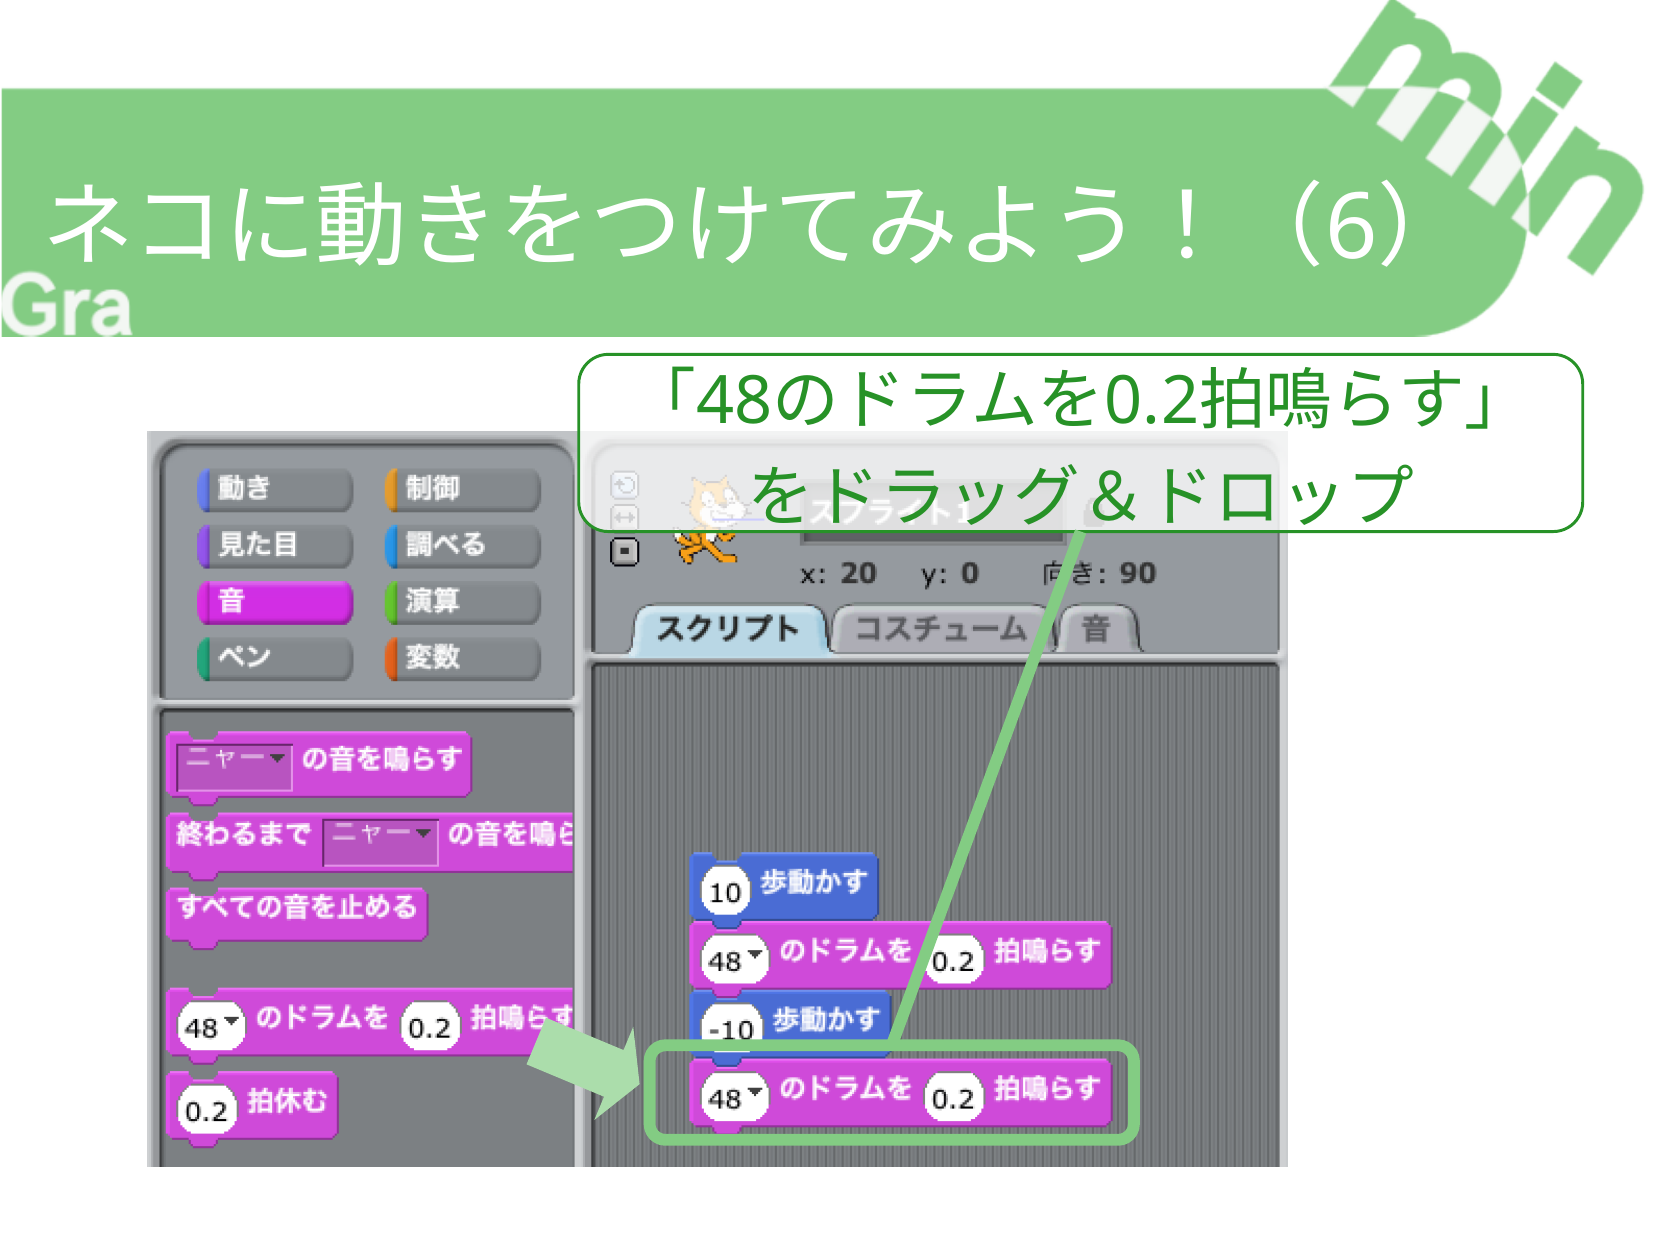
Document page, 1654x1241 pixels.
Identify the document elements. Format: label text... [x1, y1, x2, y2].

text_box 「48のドラムを0.2拍鳴らす」をドラッグ＆ドロップ [578, 354, 1583, 532]
text_box [526, 1017, 640, 1120]
picture [1, 0, 1654, 337]
picture [147, 431, 1288, 1167]
picture [656, 1052, 1128, 1133]
title ネコに動きをつけてみよう！（6） [11, 134, 1501, 303]
